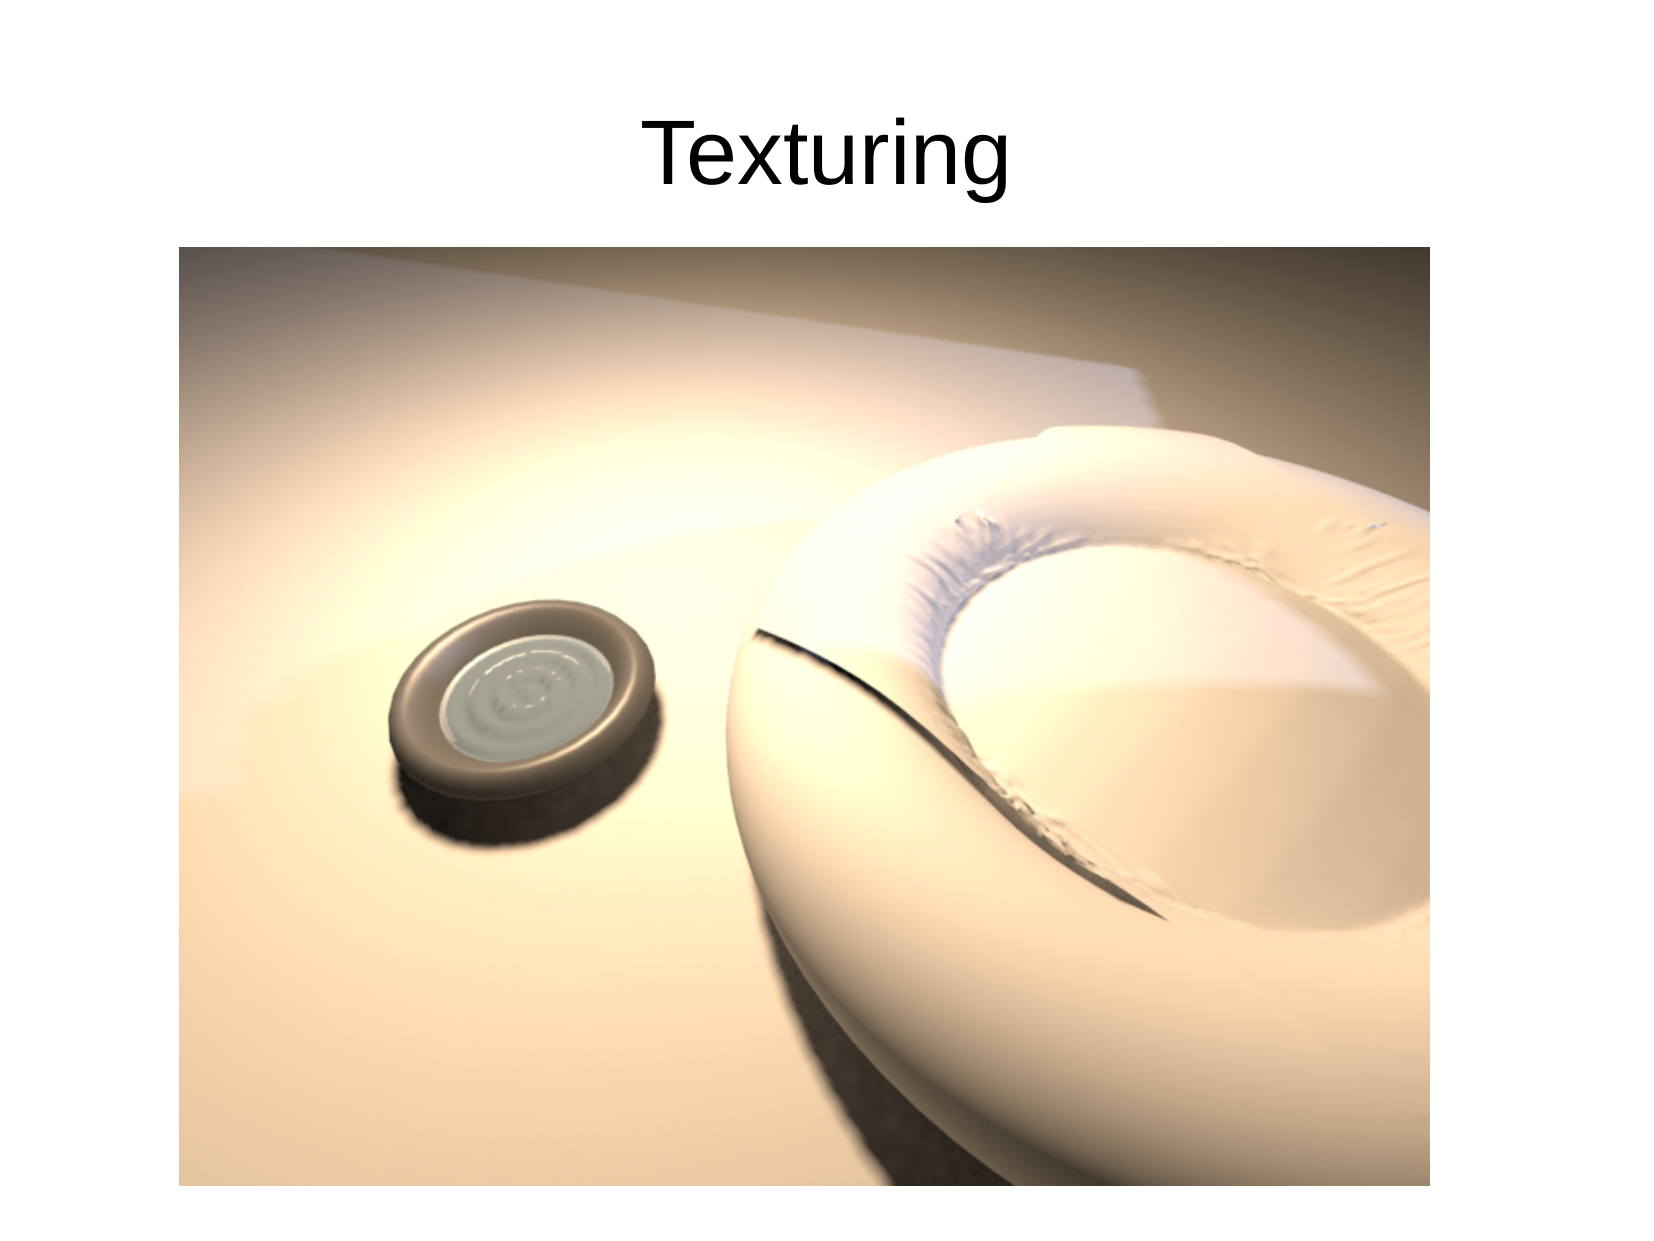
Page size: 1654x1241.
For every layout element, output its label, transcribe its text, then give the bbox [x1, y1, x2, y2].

title Texturing [82, 49, 1571, 257]
picture [179, 247, 1430, 1186]
